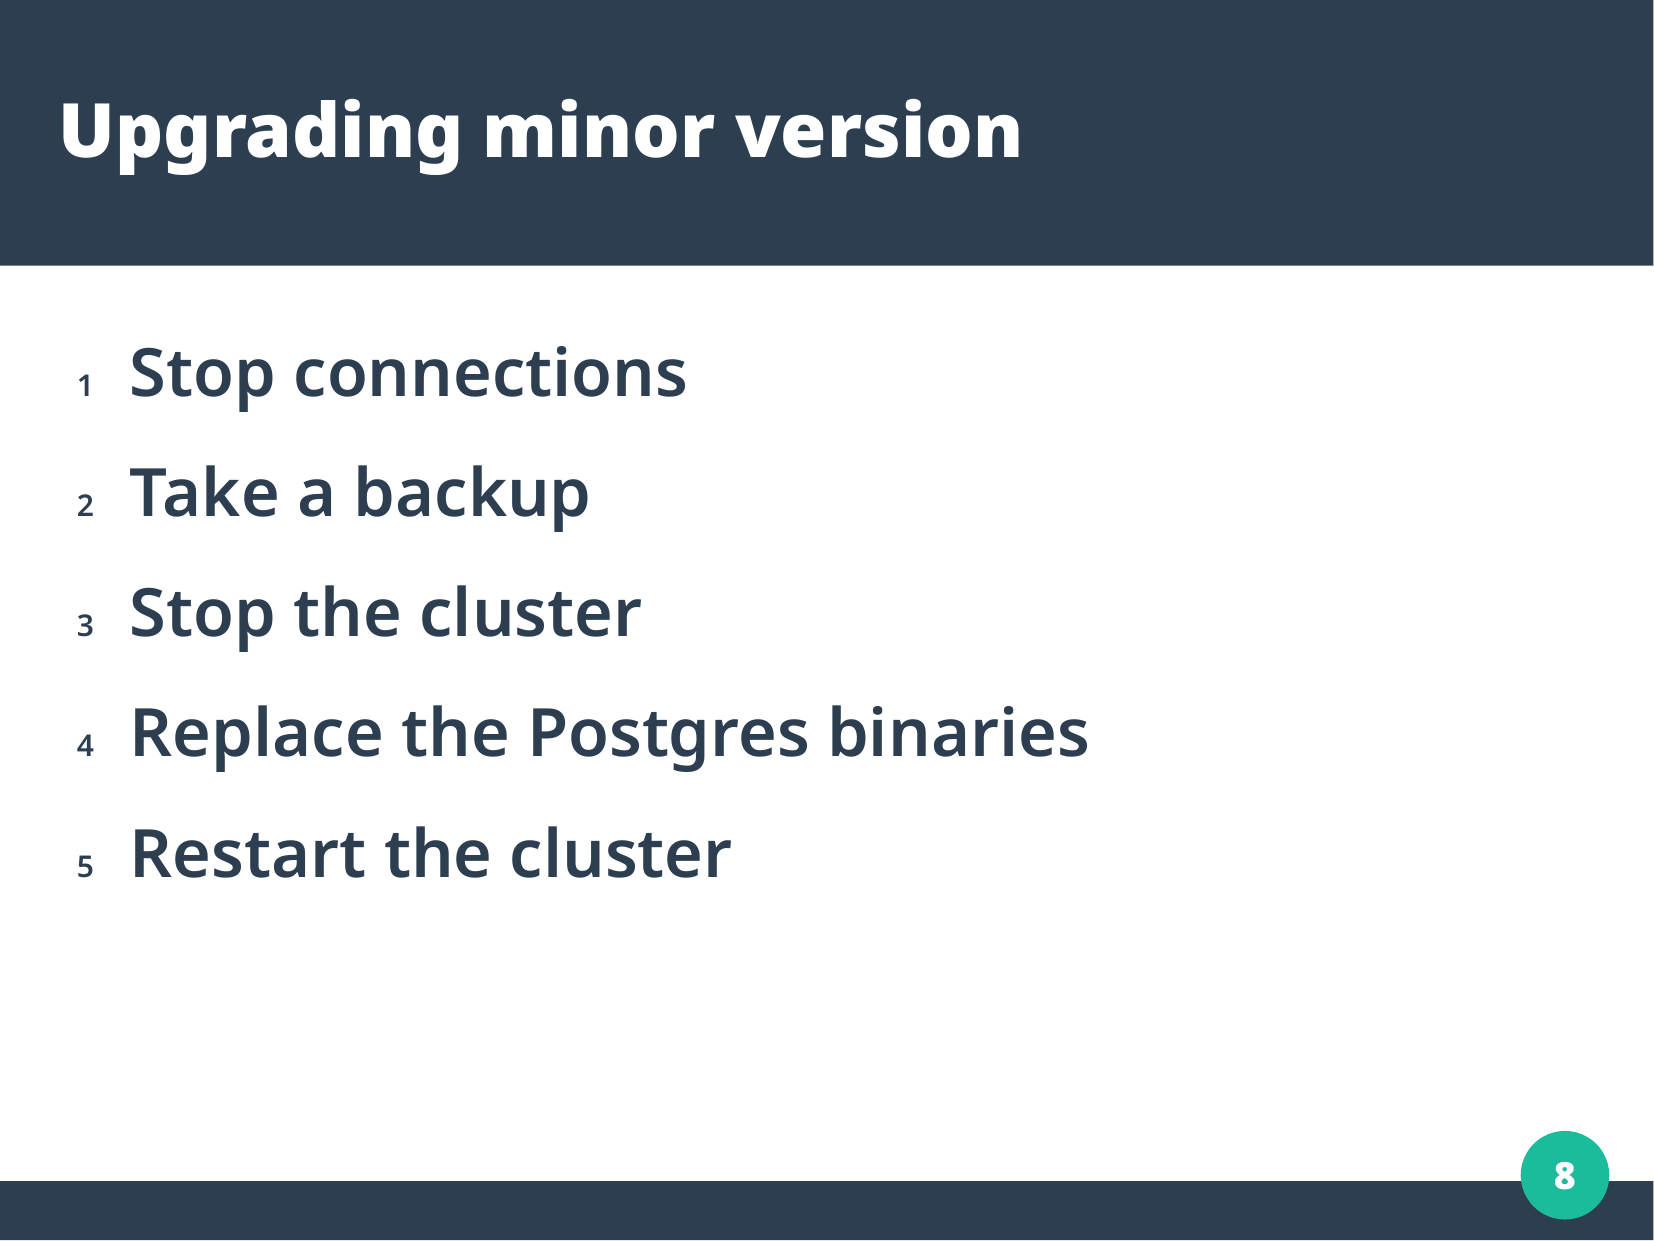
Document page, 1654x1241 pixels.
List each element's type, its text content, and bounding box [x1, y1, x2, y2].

list Stop connections Take a backup Stop the cluster Replace the Postgres binaries Restart the cluster [59, 324, 1595, 1152]
title Upgrading minor version [59, 49, 1595, 207]
